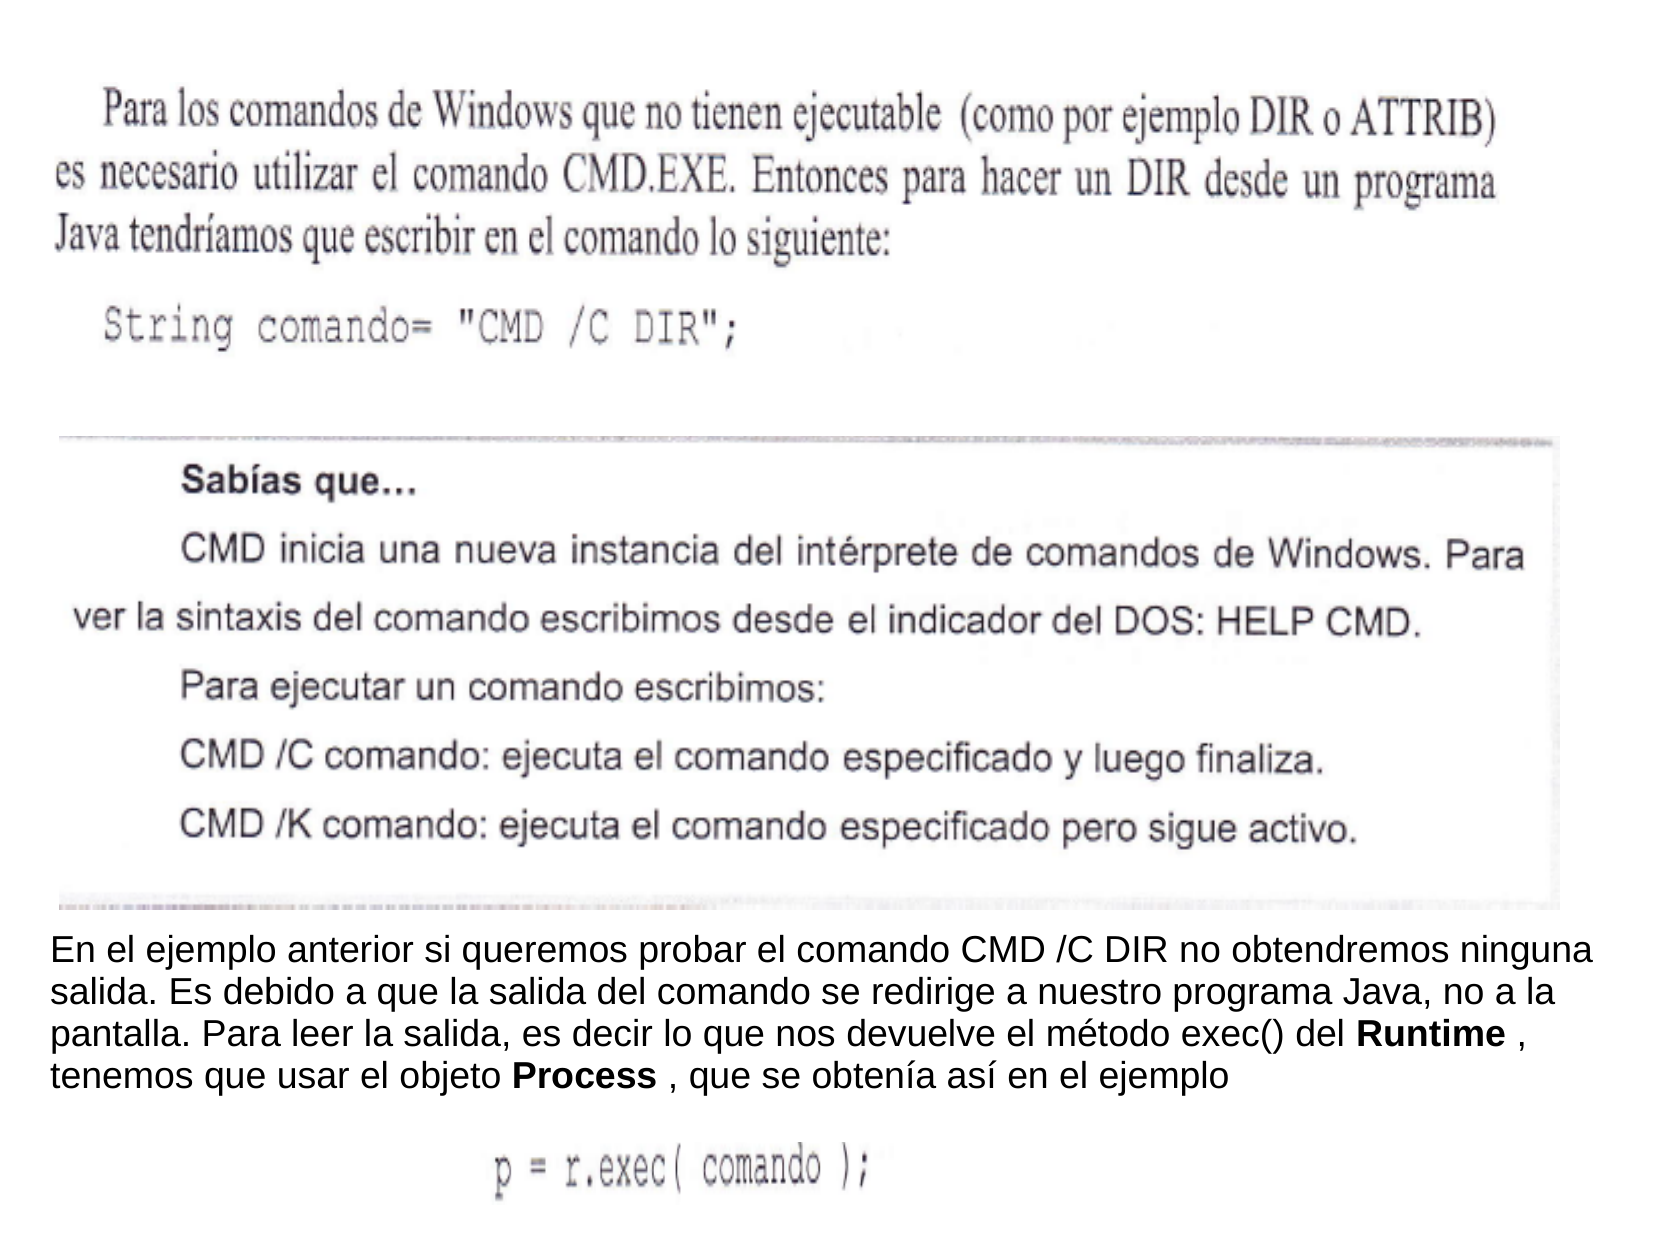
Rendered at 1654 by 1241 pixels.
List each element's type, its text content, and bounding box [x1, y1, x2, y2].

picture [35, 82, 1512, 367]
picture [472, 1142, 894, 1205]
text_box En el ejemplo anterior si queremos probar el comando CMD /C DIR no obtendremos ninguna salida. Es debido a que la salida del comando se redirige a nuestro programa Java, no a la pantalla. Para leer la salida, es decir lo que nos devuelve el método exec() del Runtime , tenemos que usar el objeto Process , que se obtenía así en el ejemplo [35, 921, 1642, 1107]
picture [59, 436, 1560, 910]
